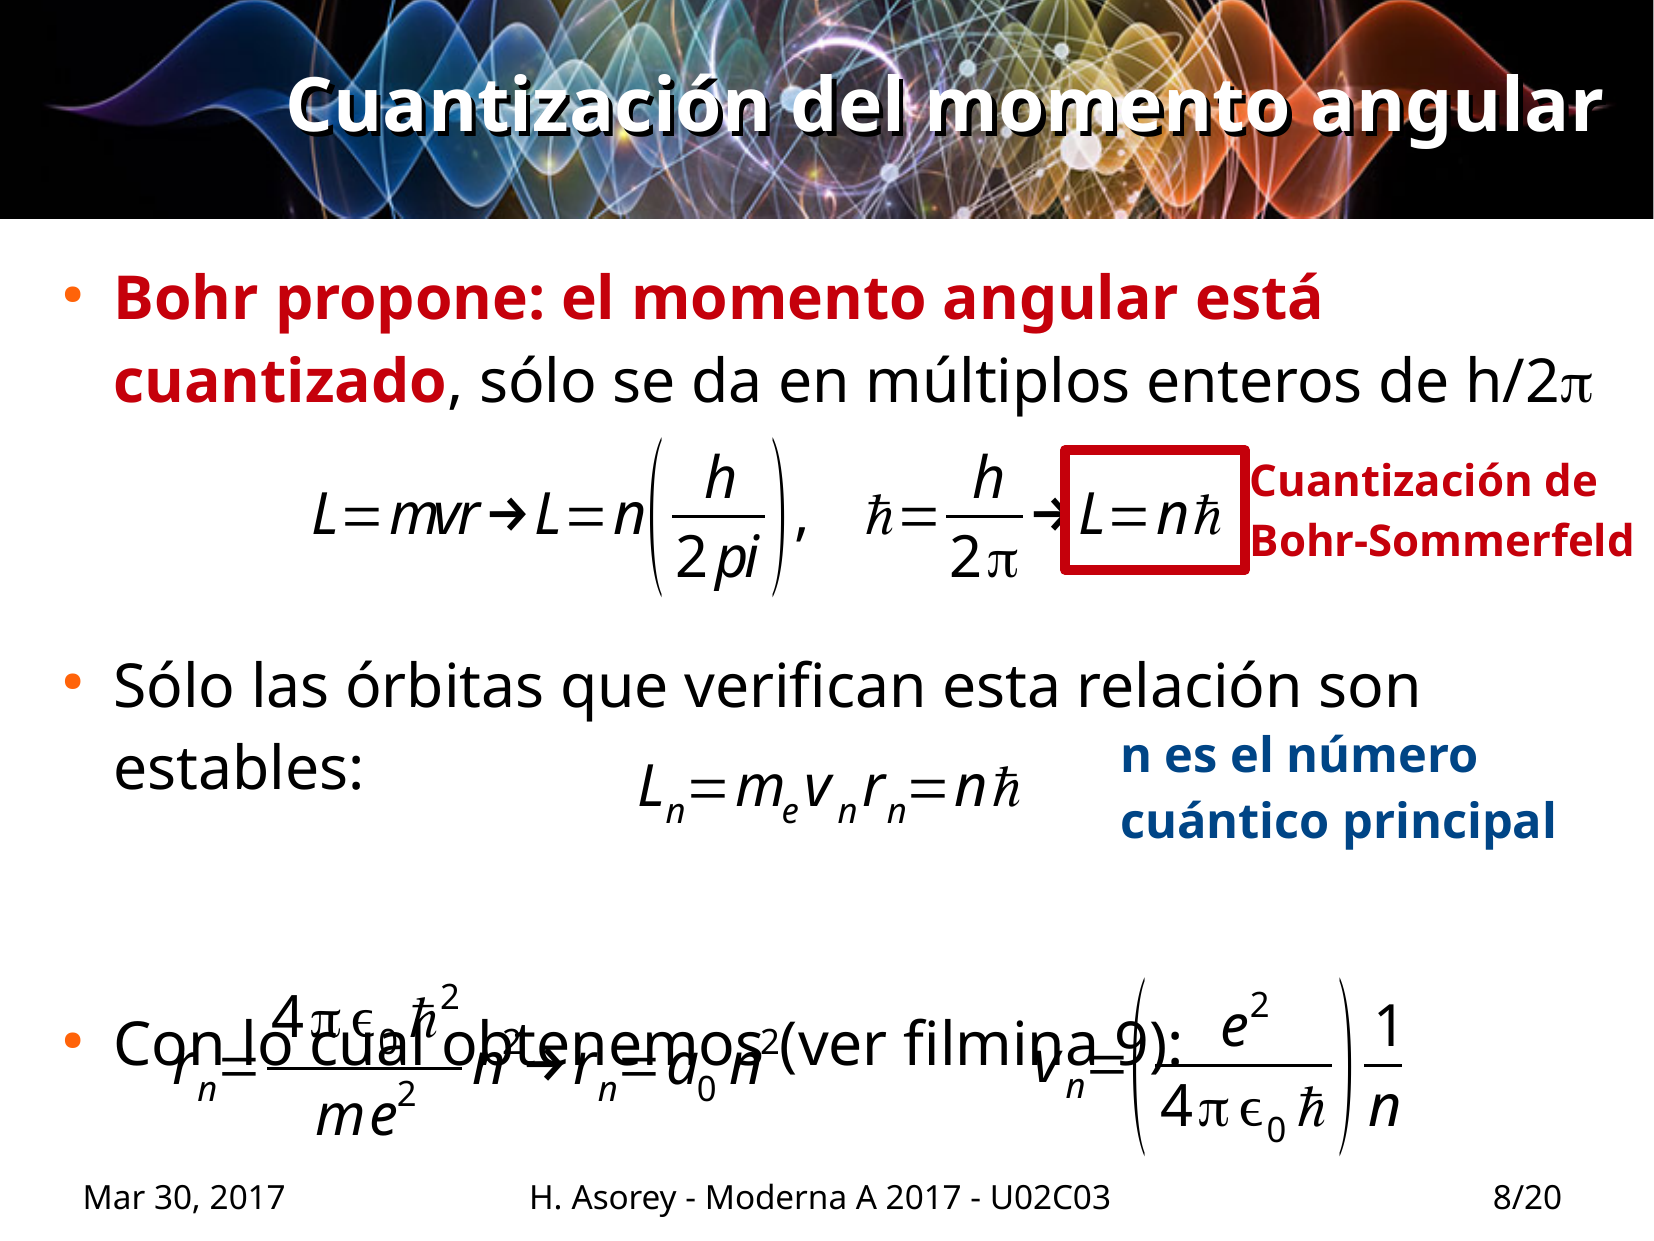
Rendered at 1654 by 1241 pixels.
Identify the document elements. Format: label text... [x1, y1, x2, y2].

text_box n es el número cuántico principal [1065, 720, 1561, 871]
chart [630, 750, 1029, 832]
picture [0, 0, 1654, 219]
chart [304, 434, 1231, 601]
chart [1026, 975, 1411, 1160]
text_box Cuantización de Bohr-Sommerfeld [1200, 450, 1651, 572]
title Cuantización del momento angular [45, 15, 1606, 191]
chart [1070, 455, 1200, 565]
chart [165, 975, 784, 1151]
list Bohr propone: el momento angular está cuantizado, sólo se da en múltiplos enteros de h/2p Sólo las órbitas que verifican esta relación son estables: Con lo cual obtenemos (ver filmina 9): [45, 255, 1606, 1156]
